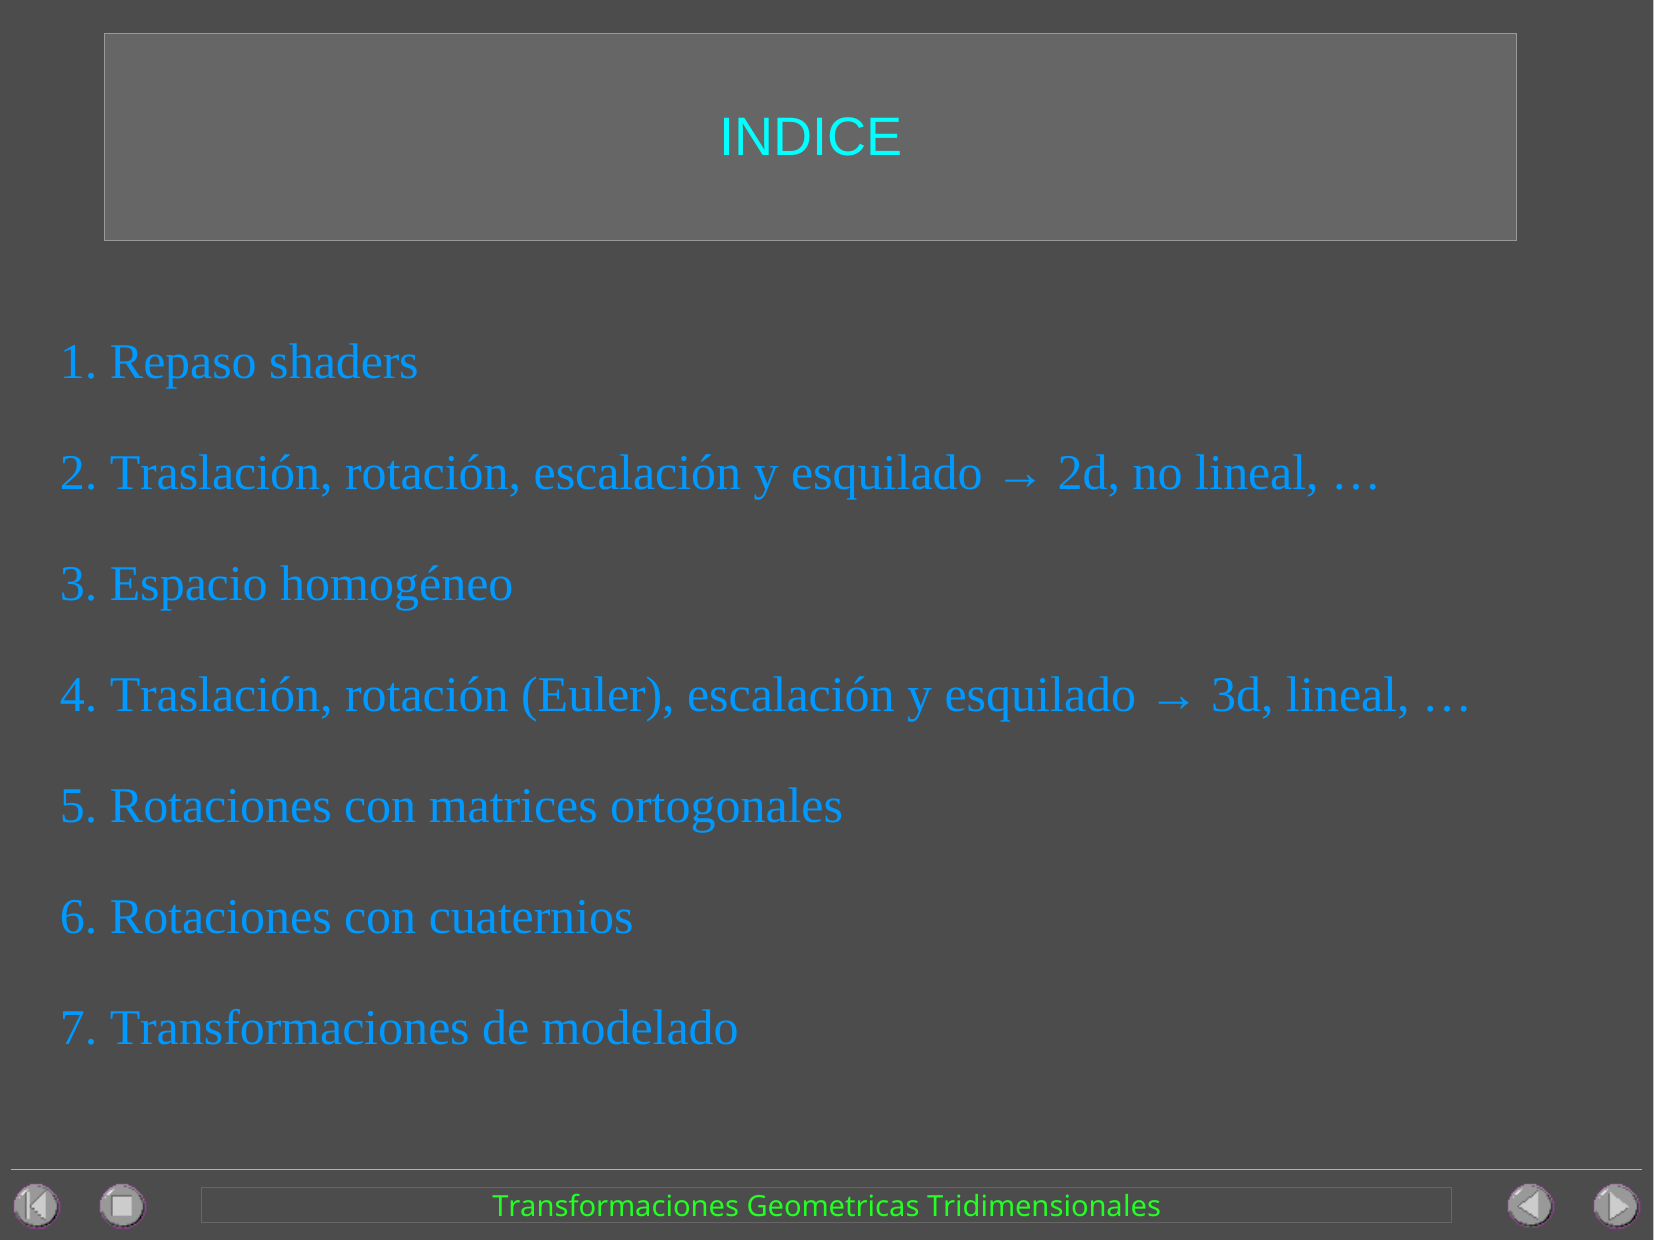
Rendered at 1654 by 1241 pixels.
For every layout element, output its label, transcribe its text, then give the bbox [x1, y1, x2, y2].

picture [1591, 1181, 1642, 1232]
picture [11, 1181, 62, 1232]
picture [1505, 1181, 1556, 1231]
text_box 1. Repaso shaders 2. Traslación, rotación, escalación y esquilado → 2d, no lineal, … 3. Espacio homogéneo 4. Traslación, rotación (Euler), escalación y esquilado → 3d, lineal, … 5. Rotaciones con matrices ortogonales 6. Rotaciones con cuaternios 7. Transformaciones de modelado [59, 334, 1533, 1115]
picture [97, 1181, 148, 1232]
title INDICE [104, 33, 1517, 241]
